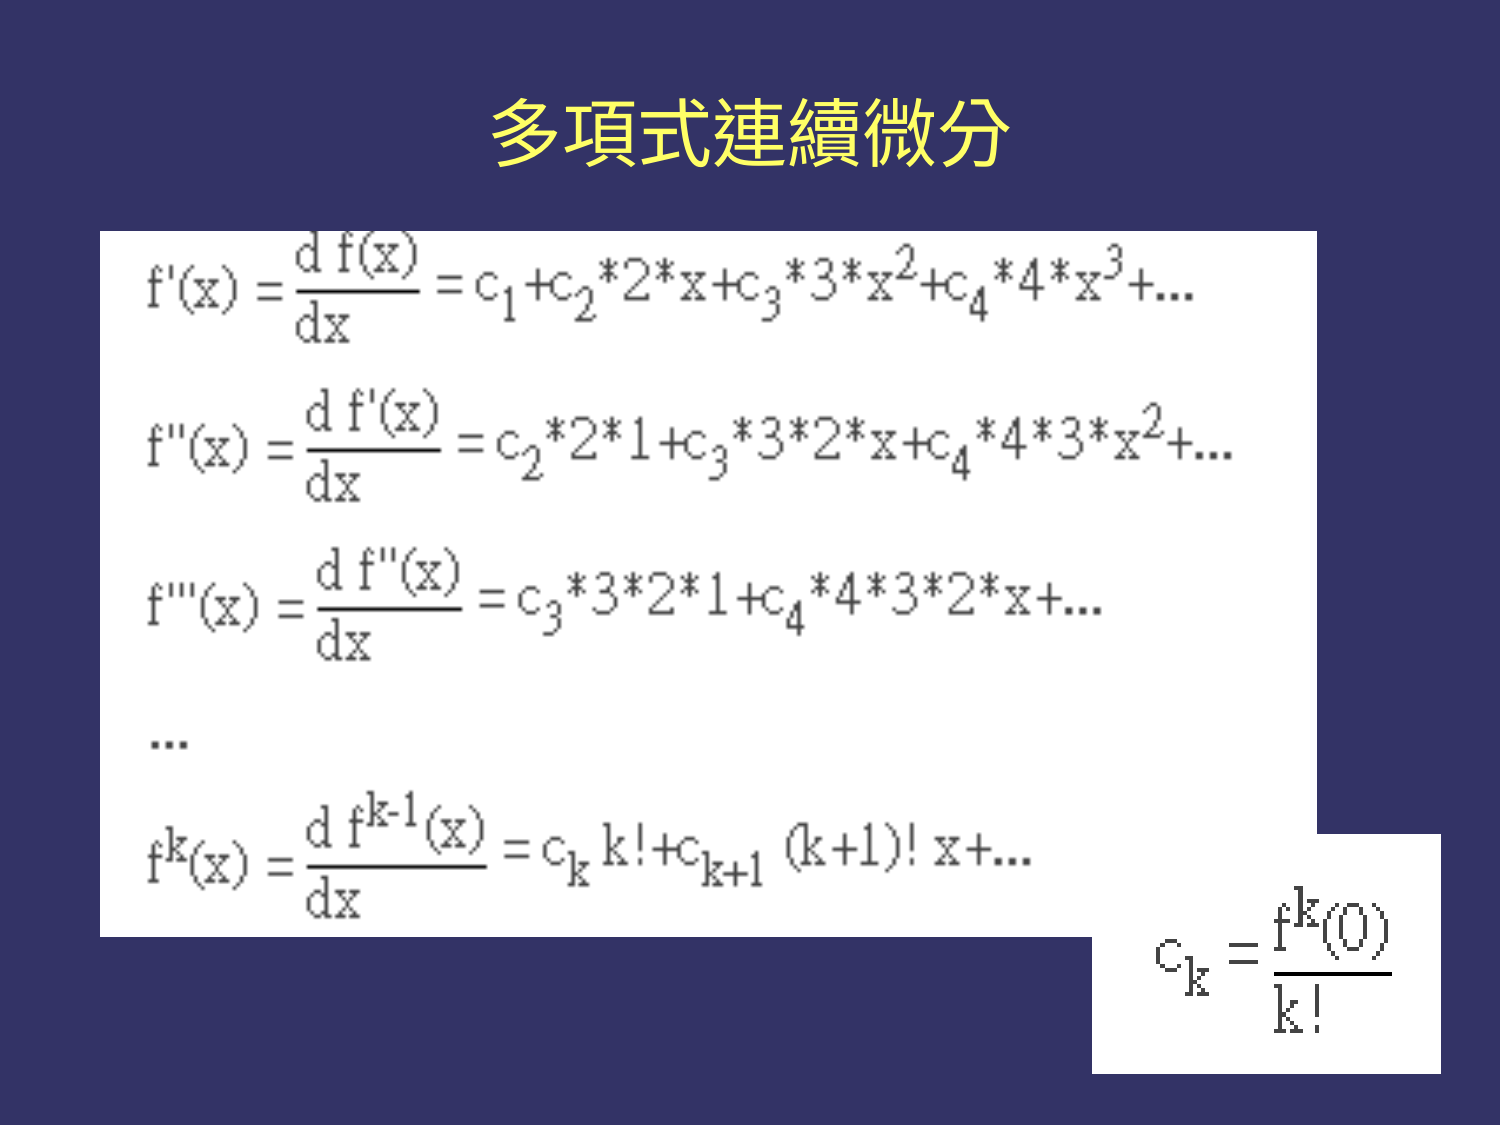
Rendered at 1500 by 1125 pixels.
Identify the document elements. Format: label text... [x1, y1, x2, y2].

chart [100, 231, 1441, 1074]
title 多項式連續微分 [75, 37, 1426, 225]
